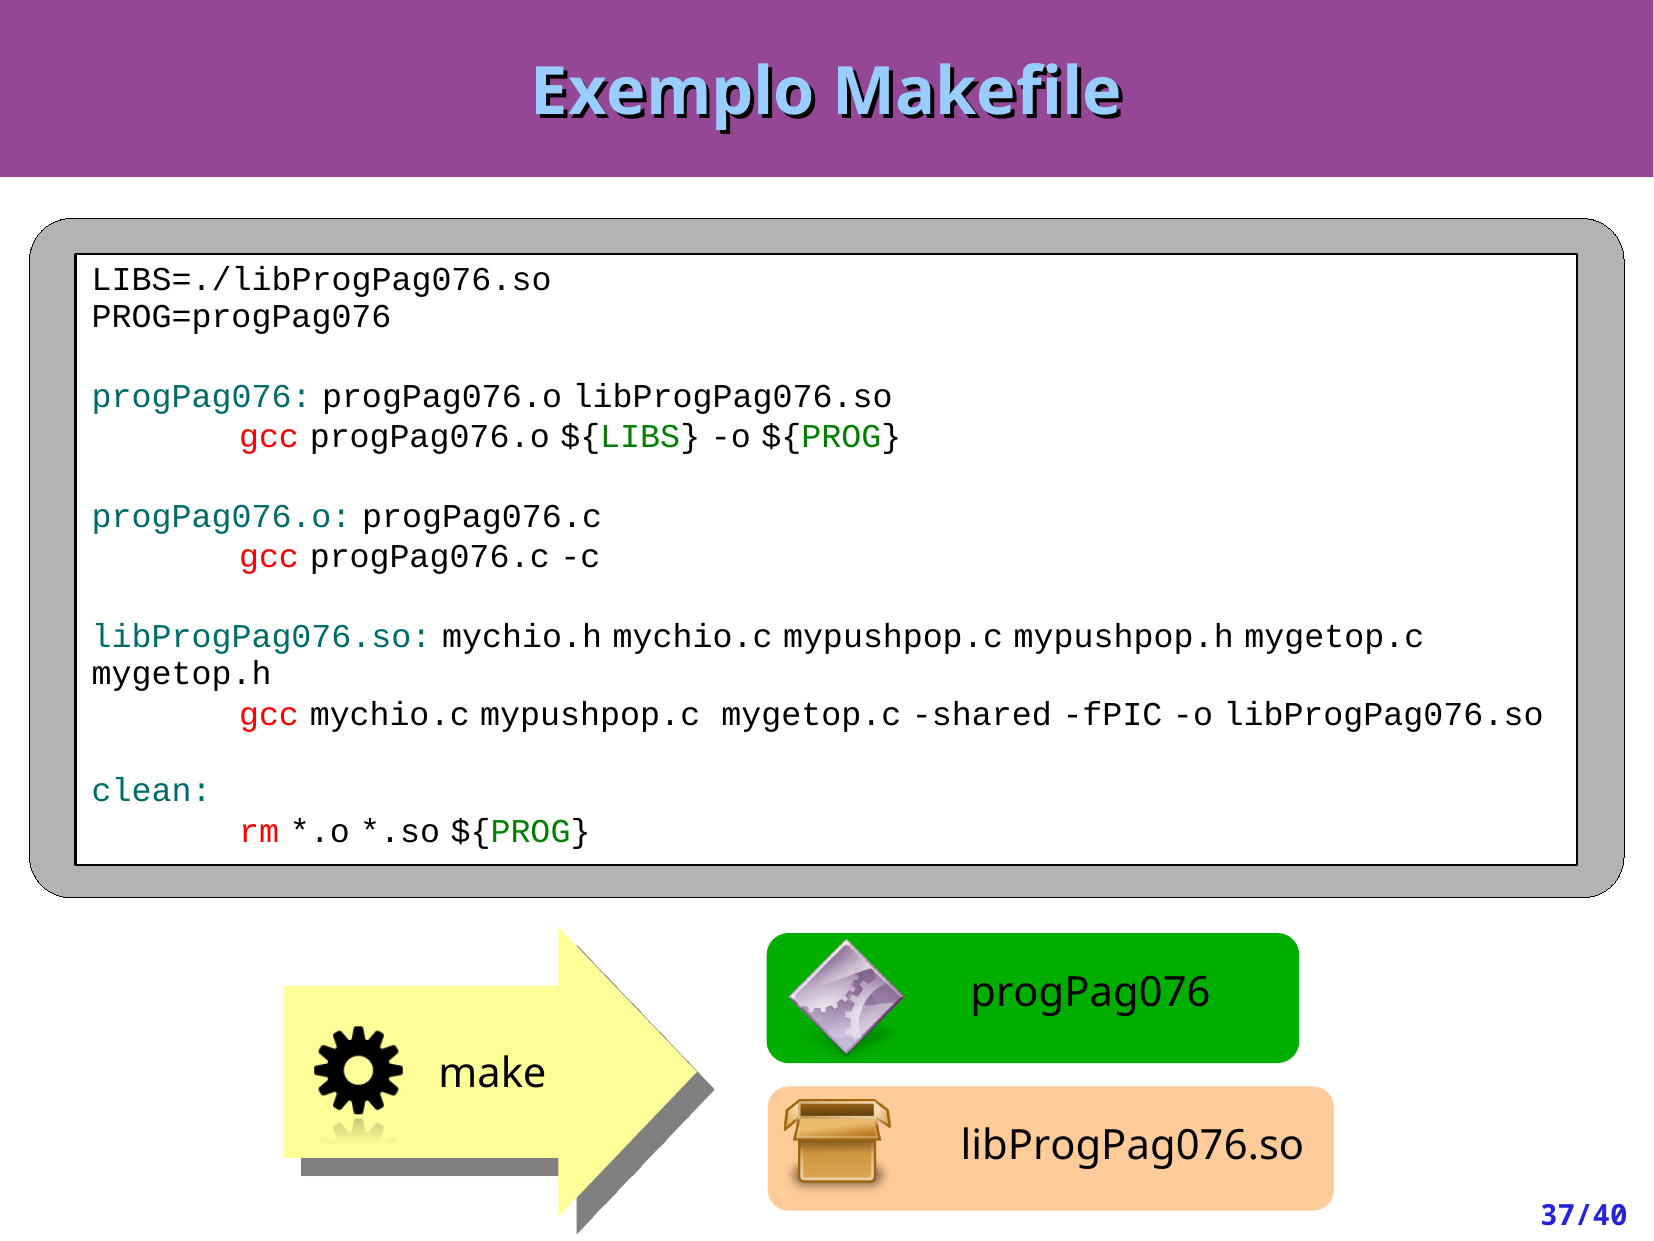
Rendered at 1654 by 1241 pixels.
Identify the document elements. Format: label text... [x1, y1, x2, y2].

text_box libProgPag076.so [907, 1107, 1305, 1180]
text_box [766, 937, 775, 1059]
picture [781, 1091, 894, 1205]
text_box [29, 218, 1625, 898]
text_box progPag076 [955, 953, 1270, 1041]
title Exemplo Makefile [0, 0, 1654, 178]
text_box [283, 927, 662, 1217]
picture [775, 927, 922, 1073]
text_box [922, 933, 1300, 1064]
text_box LIBS=./libProgPag076.so PROG=progPag076 progPag076: progPag076.o libProgPag076.so gcc progPag076.o ${LIBS} -o ${PROG} progPag076.o: progPag076.c gcc progPag076.c -c libProgPag076.so: mychio.h mychio.c mypushpop.c mypushpop.h mygetop.c mygetop.h gcc mychio.c mypushpop.c mygetop.c -shared -fPIC -o libProgPag076.so clean: rm *.o *.so ${PROG} [75, 253, 1577, 865]
picture [291, 1018, 426, 1152]
text_box make [426, 1035, 709, 1123]
text_box [767, 1086, 1334, 1211]
